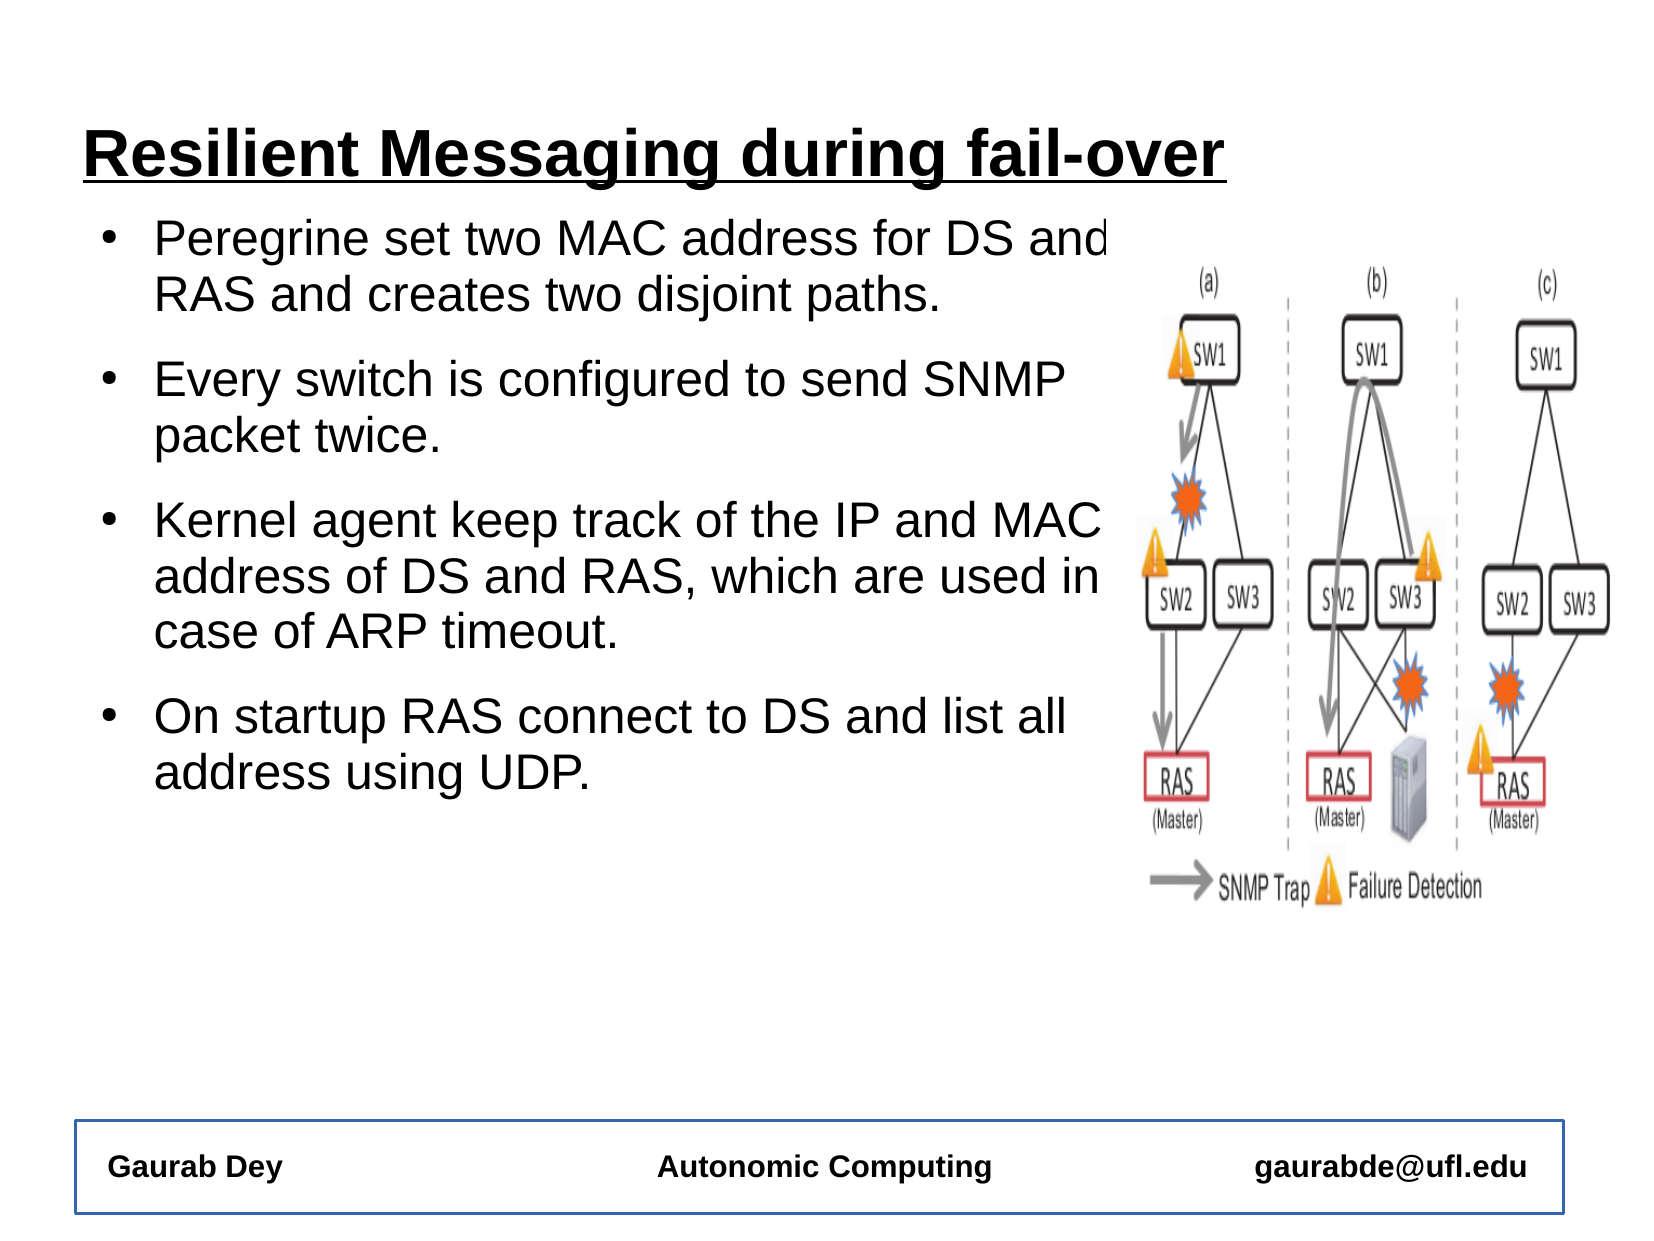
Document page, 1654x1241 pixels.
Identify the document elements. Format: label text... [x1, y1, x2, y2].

title Resilient Messaging during fail-over [82, 49, 1571, 210]
picture [1106, 209, 1636, 931]
list Peregrine set two MAC address for DS and RAS and creates two disjoint paths. Every switch is configured to send SNMP packet twice. Kernel agent keep track of the IP and MAC address of DS and RAS, which are used in case of ARP timeout. On startup RAS connect to DS and list all address using UDP. [82, 210, 1186, 1010]
title Gaurab Dey Autonomic Computing gaurabde@ufl.edu [75, 1120, 1564, 1214]
